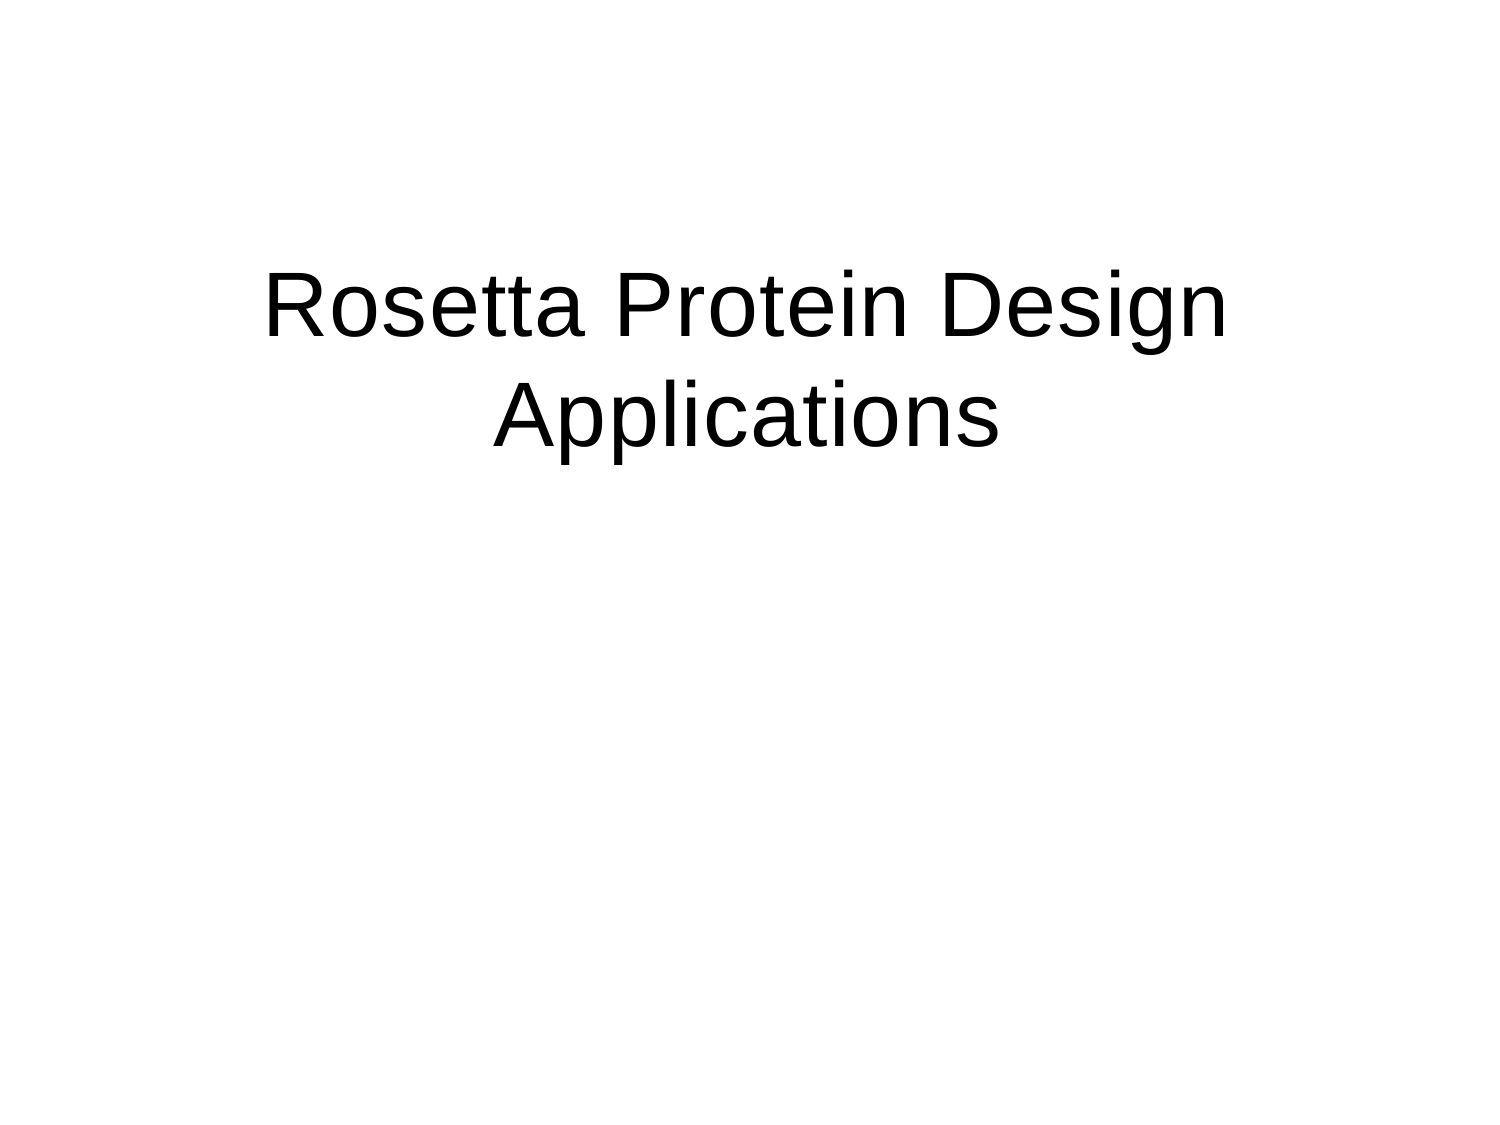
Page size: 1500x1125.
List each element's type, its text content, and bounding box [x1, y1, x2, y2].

text_box Rosetta Protein Design Applications [81, 245, 1413, 675]
